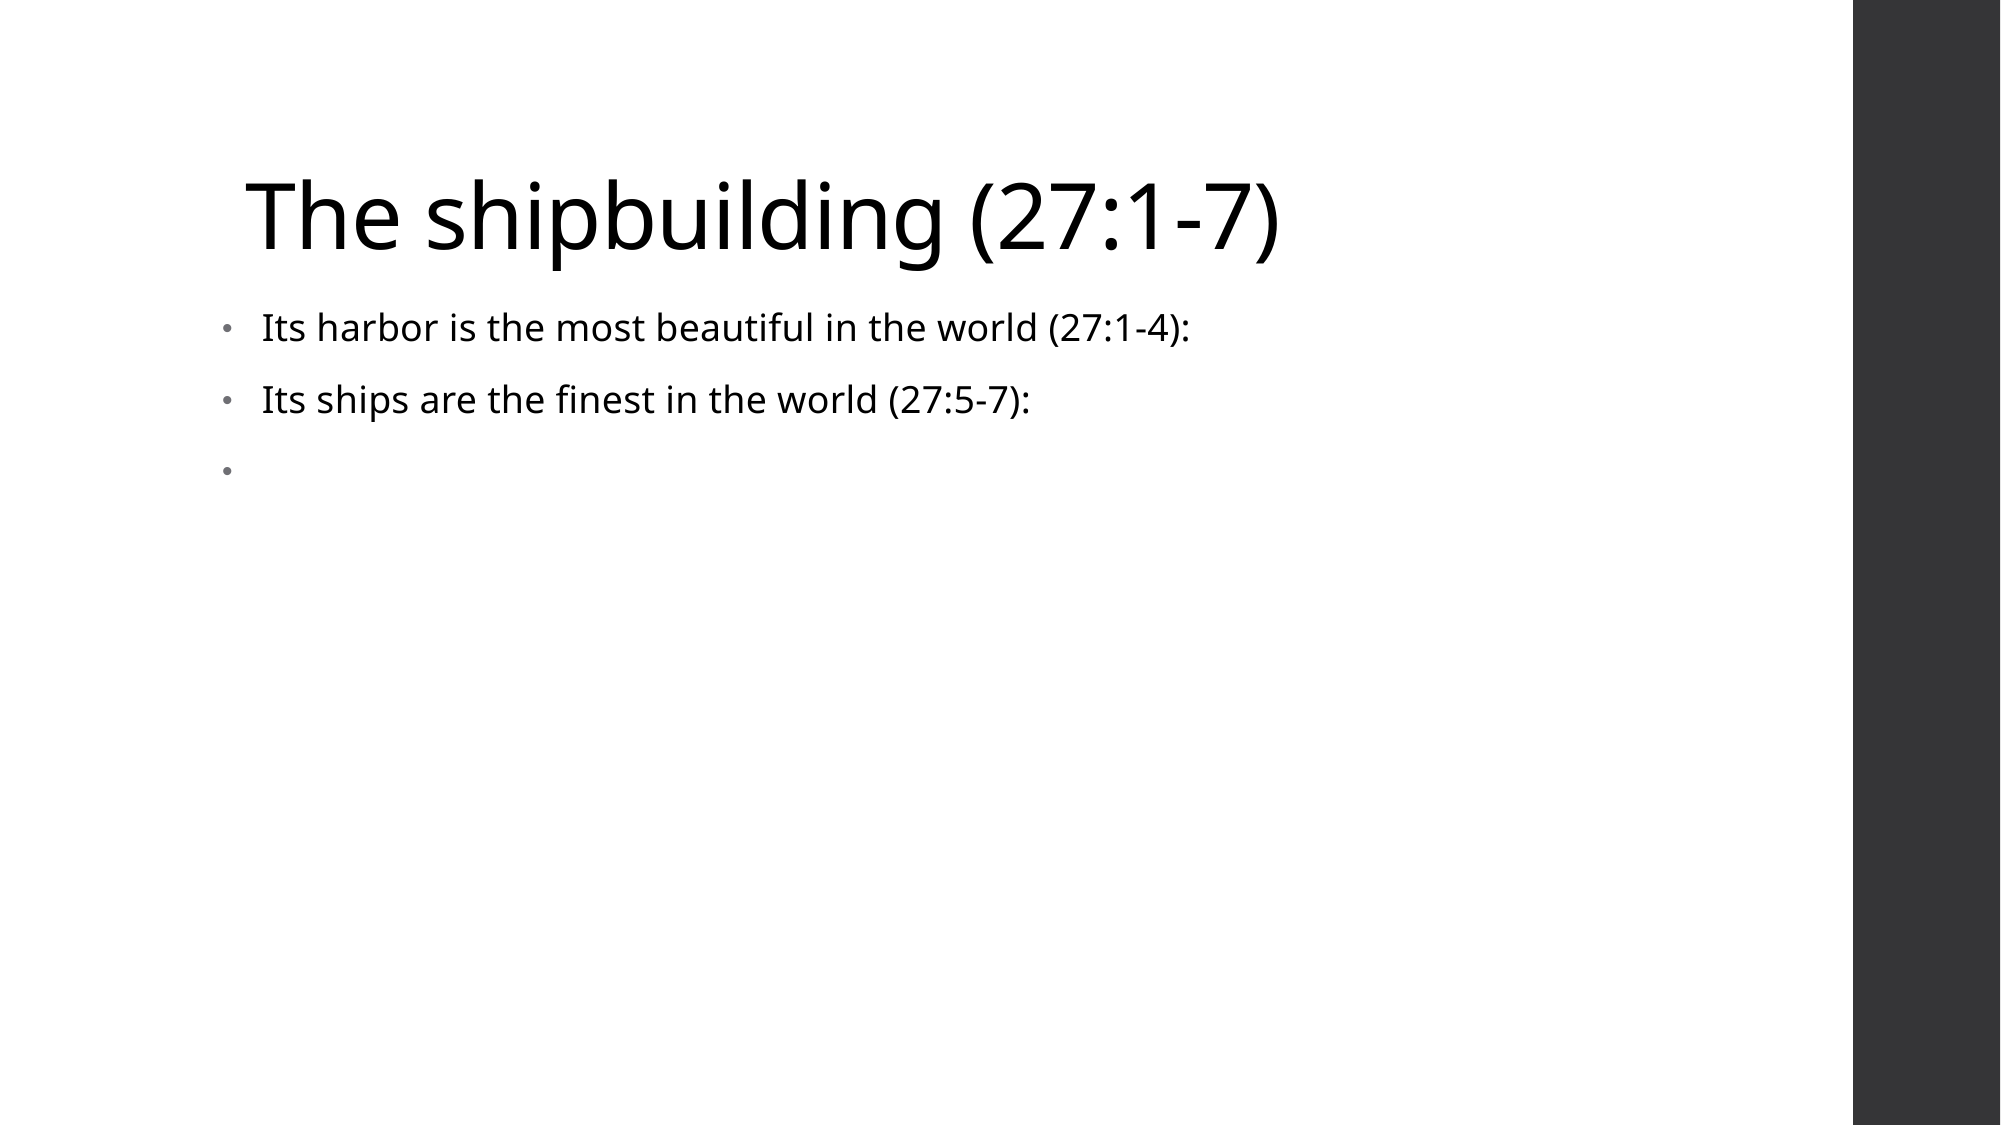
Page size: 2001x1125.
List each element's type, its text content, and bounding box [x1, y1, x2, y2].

list Its harbor is the most beautiful in the world (27:1-4): Its ships are the finest in the world (27:5-7): [206, 299, 1617, 1014]
title The shipbuilding (27:1-7) [206, 60, 1797, 278]
